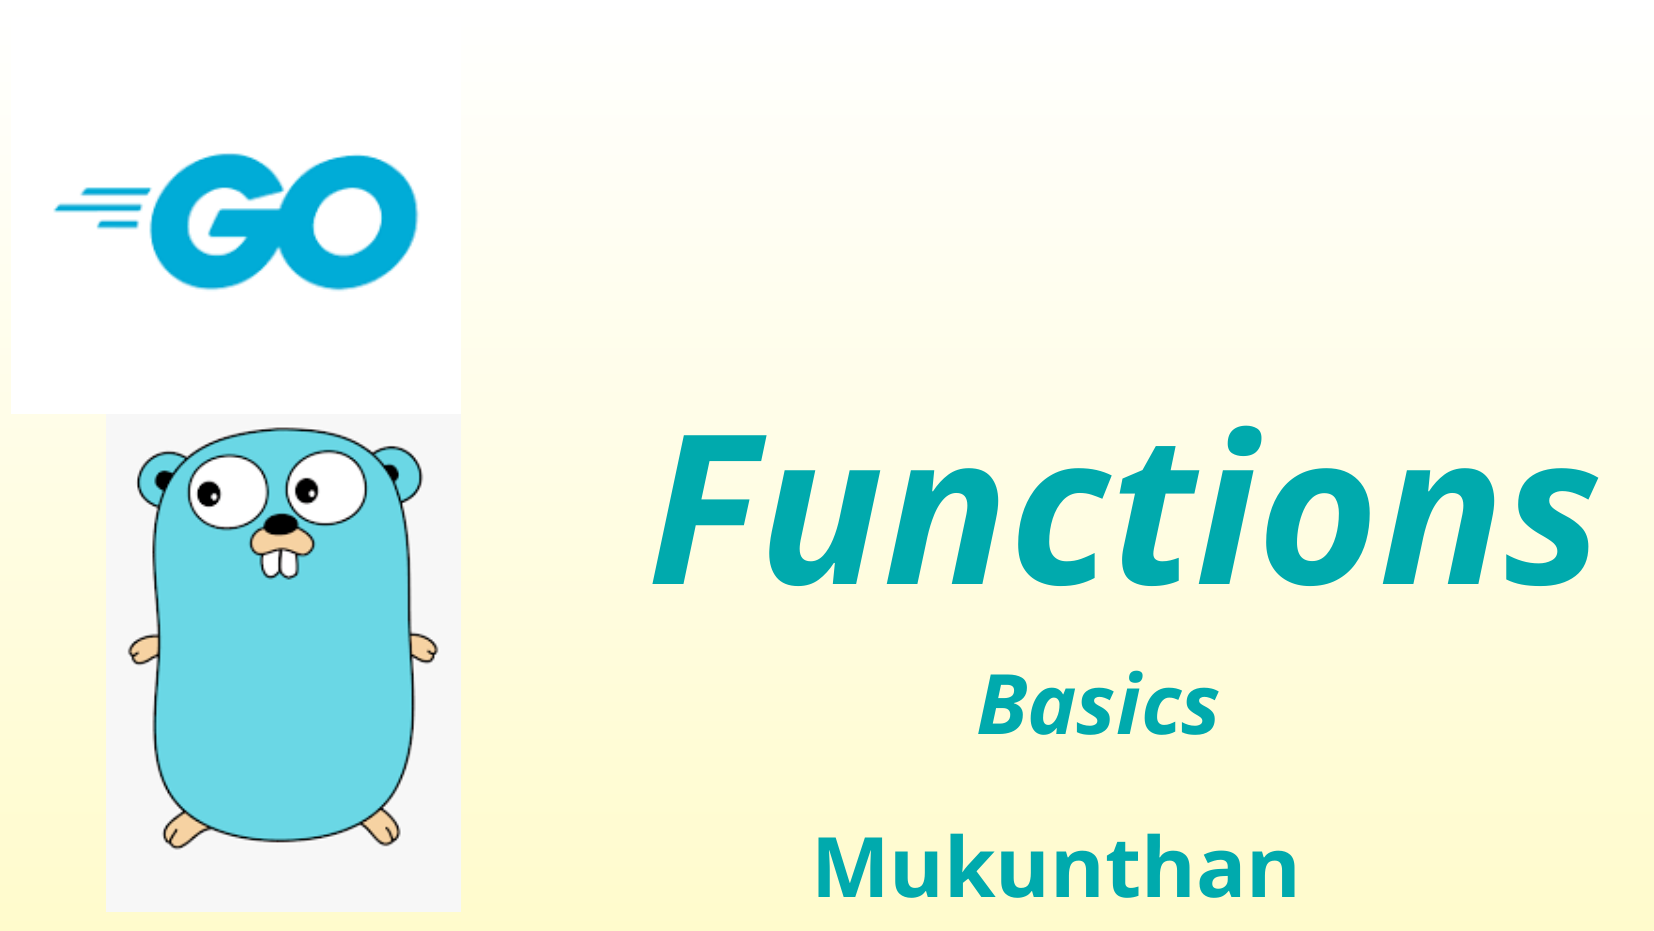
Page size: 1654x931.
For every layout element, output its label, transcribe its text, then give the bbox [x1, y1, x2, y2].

picture [11, 17, 461, 913]
text_box Functions Basics [578, 354, 1619, 696]
text_box Mukunthan Ragavan [796, 801, 1630, 910]
